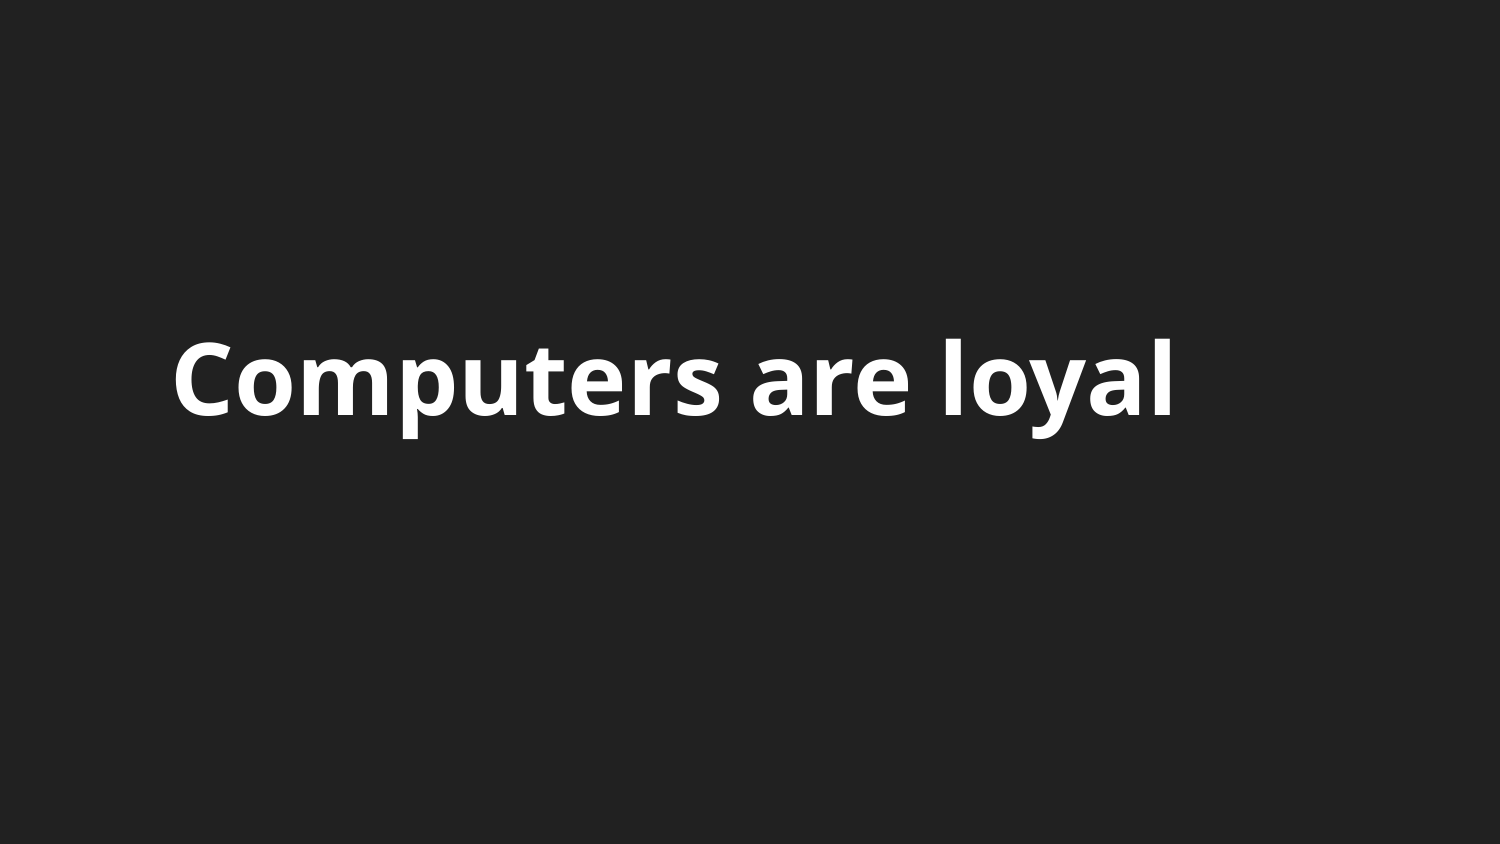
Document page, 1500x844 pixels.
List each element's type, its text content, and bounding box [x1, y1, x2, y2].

title Computers are loyal [155, 300, 1345, 544]
